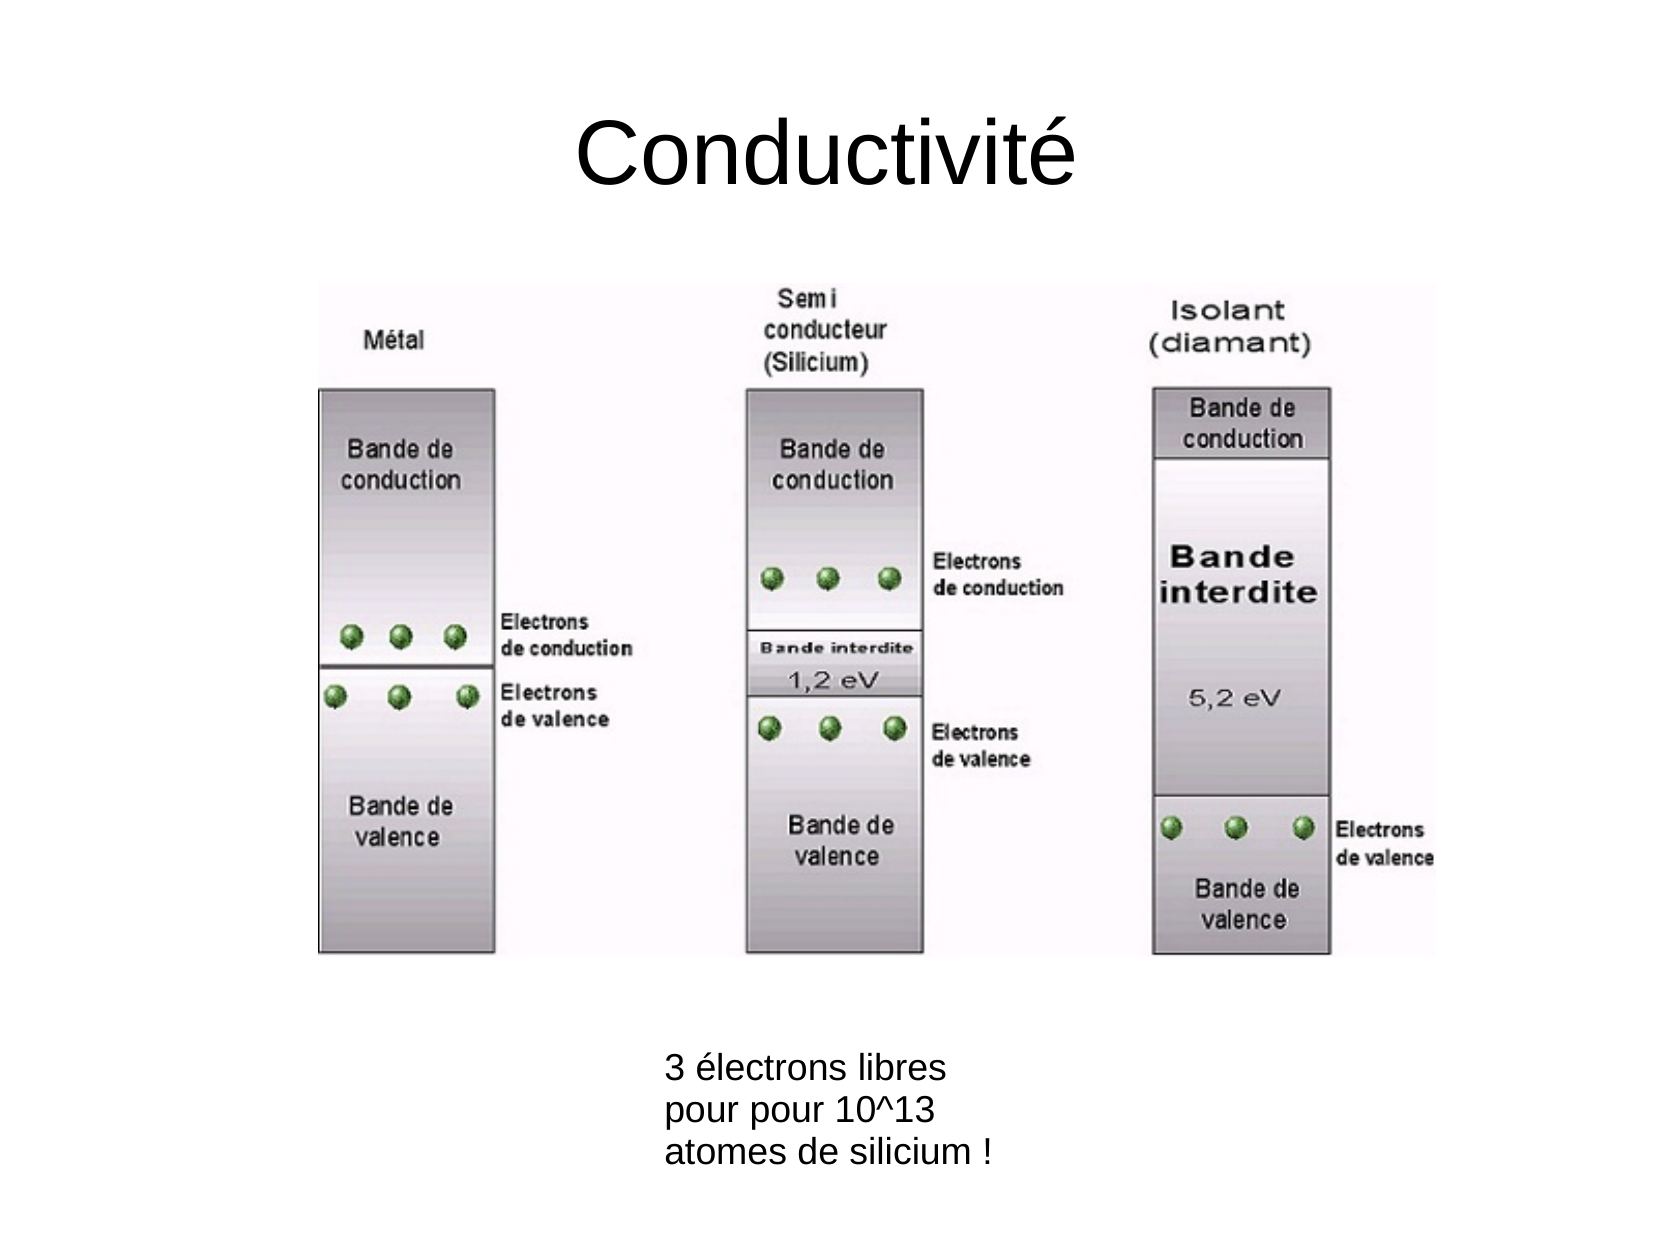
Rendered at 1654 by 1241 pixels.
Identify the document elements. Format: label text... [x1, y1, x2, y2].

title Conductivité [82, 56, 1571, 250]
text_box 3 électrons libres pour pour 10^13 atomes de silicium ! [649, 1039, 1040, 1181]
picture [318, 283, 1436, 957]
